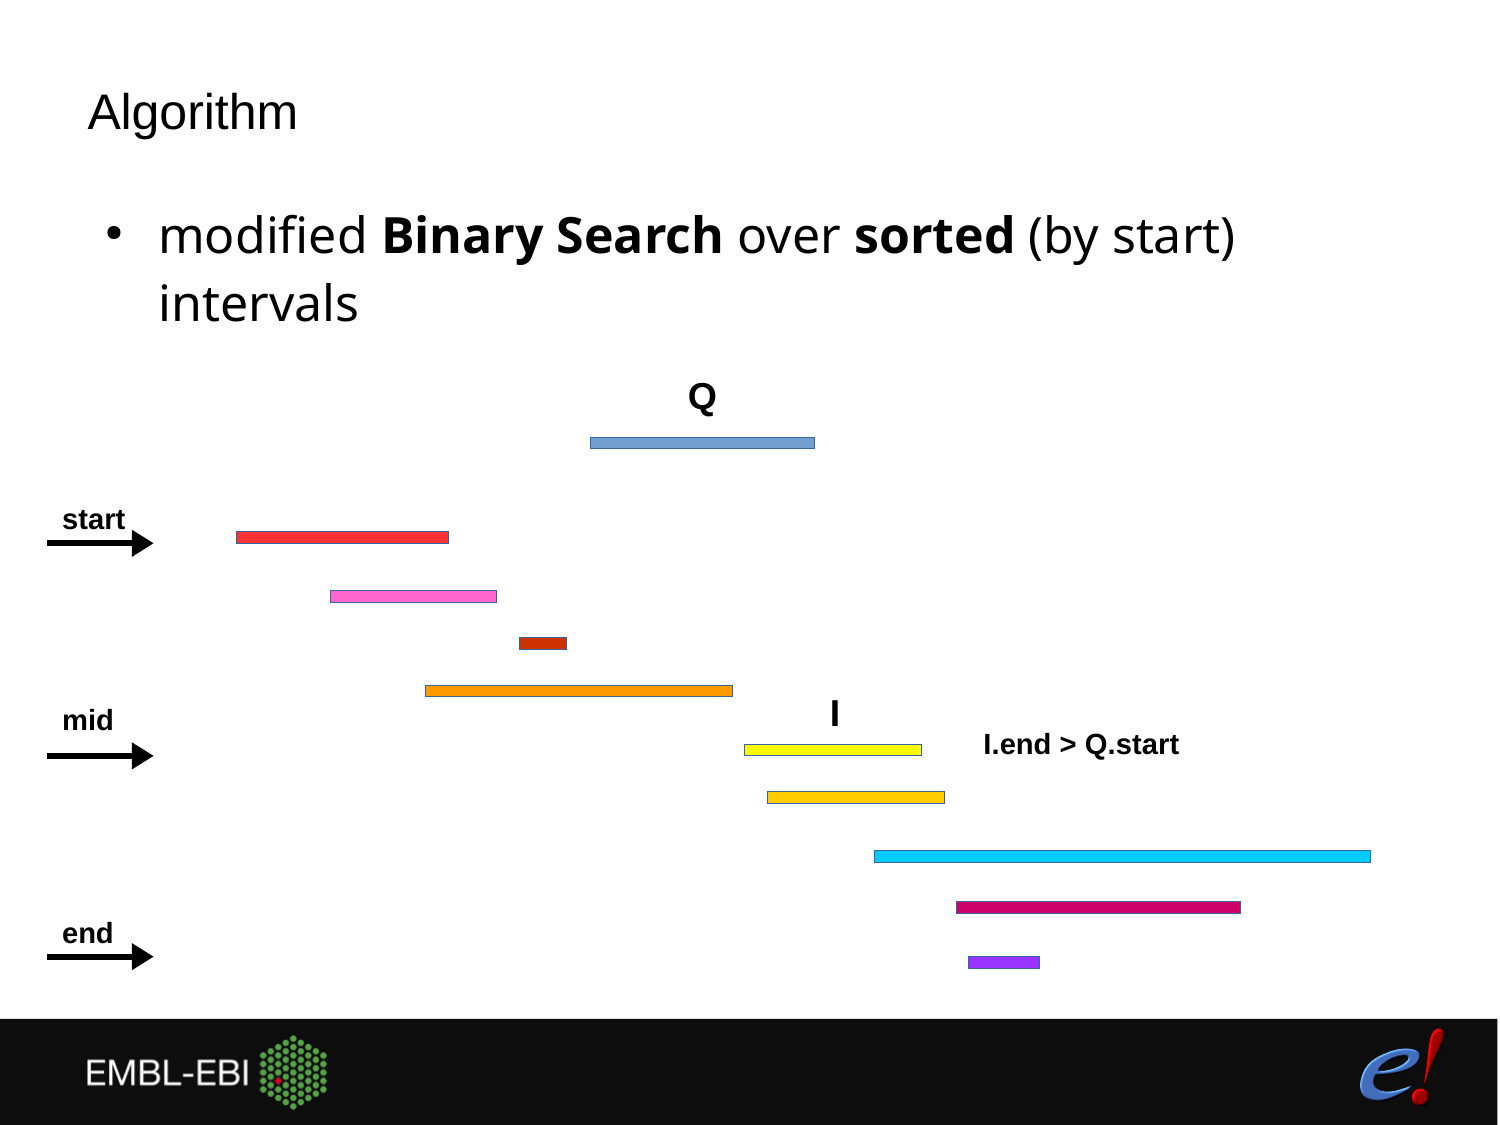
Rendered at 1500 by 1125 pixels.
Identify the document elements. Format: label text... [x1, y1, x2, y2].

title Algorithm [87, 50, 1425, 175]
text_box [968, 956, 1040, 969]
text_box [425, 685, 733, 697]
text_box I [814, 685, 874, 742]
text_box [519, 637, 567, 650]
list modified Binary Search over sorted (by start) intervals [87, 200, 1425, 914]
text_box [767, 791, 945, 804]
text_box [956, 901, 1241, 914]
text_box I.end > Q.start [968, 720, 1195, 769]
text_box [590, 437, 815, 449]
picture [87, 1035, 327, 1110]
text_box Q [673, 368, 733, 426]
text_box start [47, 495, 141, 544]
picture [1357, 1026, 1448, 1112]
text_box mid [47, 696, 141, 745]
text_box [874, 850, 1371, 863]
text_box [744, 744, 922, 756]
text_box [330, 590, 497, 603]
text_box end [47, 909, 129, 958]
text_box [236, 531, 449, 544]
